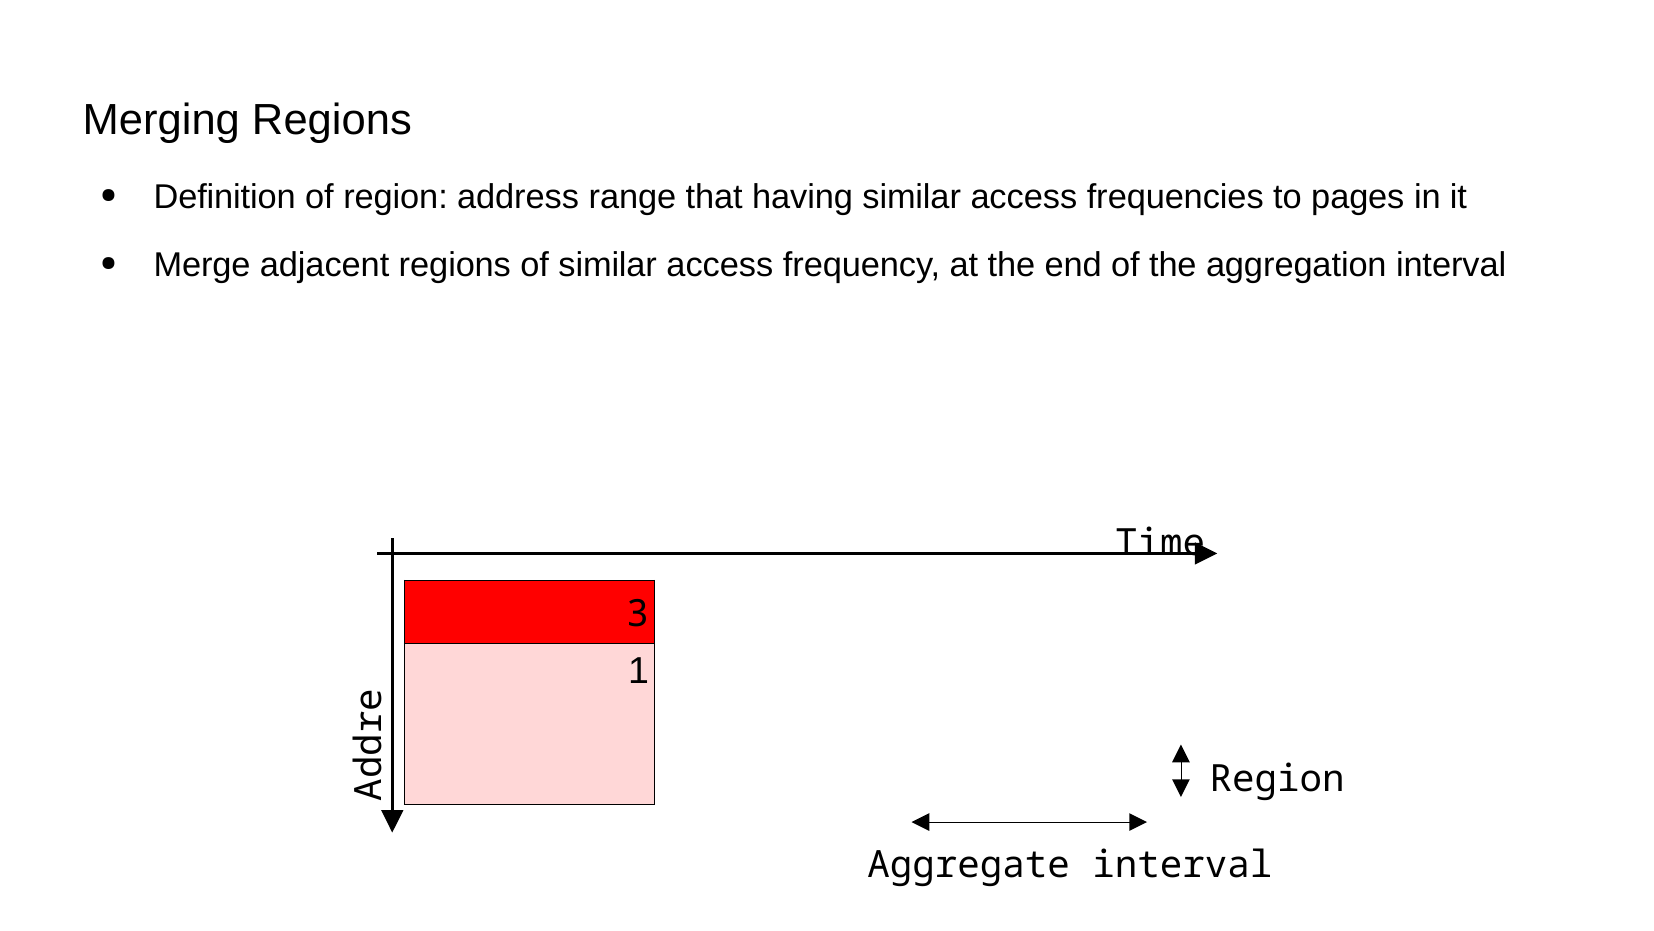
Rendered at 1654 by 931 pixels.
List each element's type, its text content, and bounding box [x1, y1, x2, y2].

table_cell [405, 697, 654, 751]
table_cell 1 [405, 644, 654, 697]
table_header 3 [405, 581, 654, 643]
table_cell [405, 751, 654, 804]
title Merging Regions [82, 81, 1571, 157]
text_box Region [1194, 744, 1338, 798]
text_box Address [333, 654, 387, 816]
list Definition of region: address range that having similar access frequencies to pages in it Merge adjacent regions of similar access frequency, at the end of the aggregation interval [82, 177, 1571, 833]
text_box Time [1100, 508, 1206, 561]
text_box Aggregate interval [852, 830, 1220, 883]
